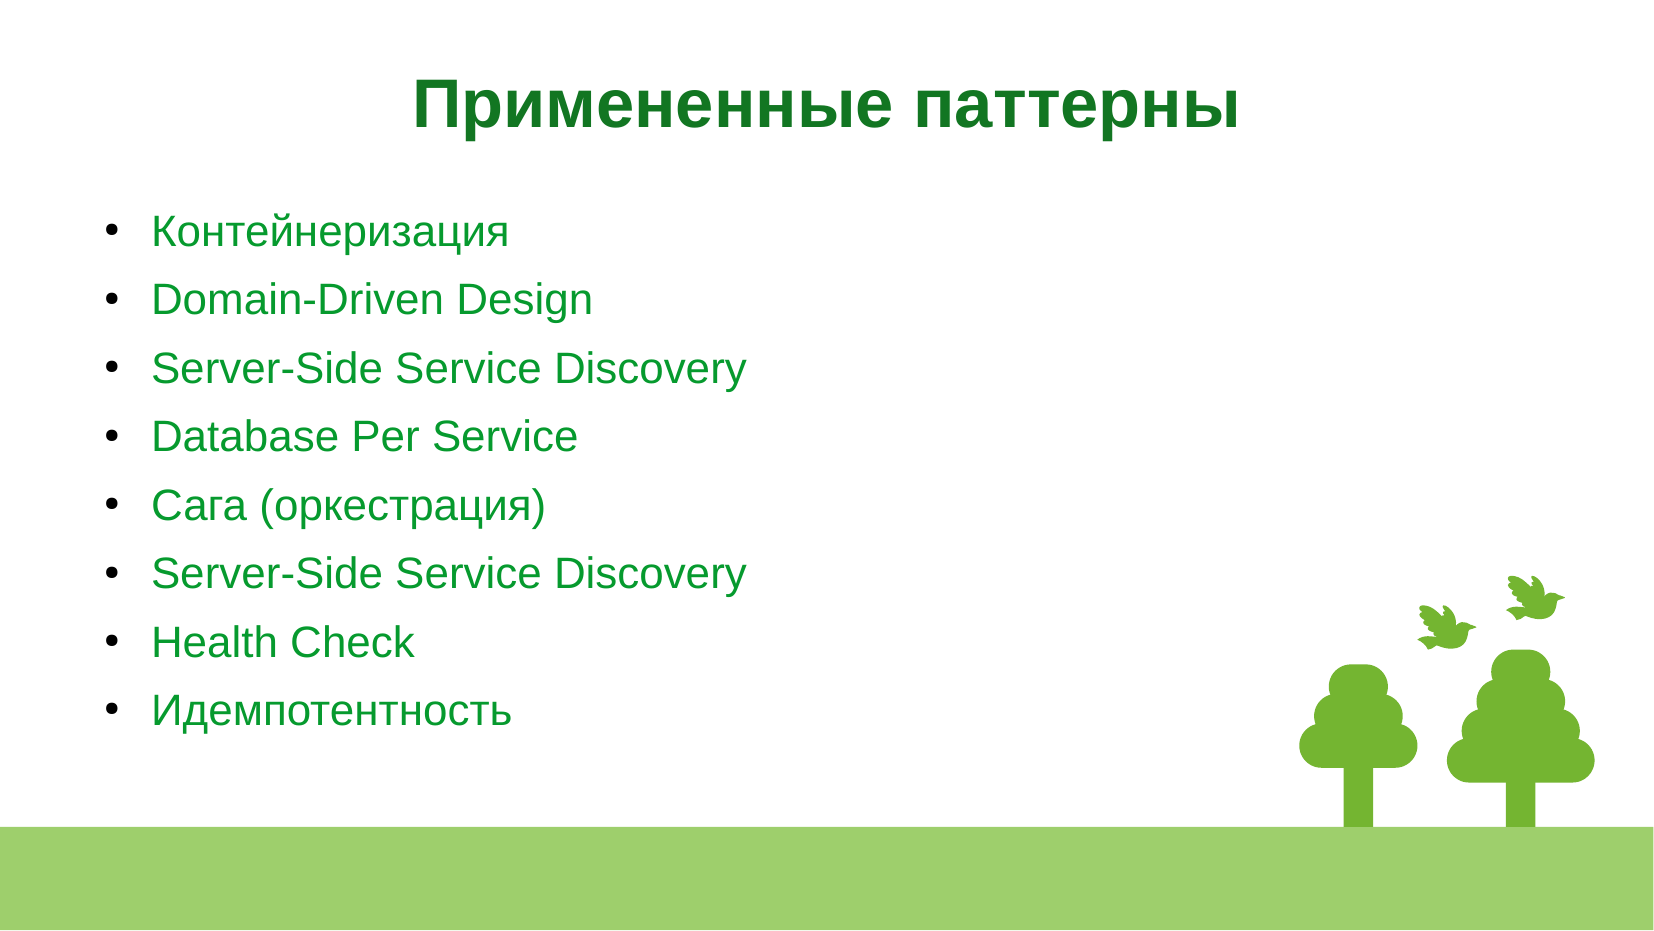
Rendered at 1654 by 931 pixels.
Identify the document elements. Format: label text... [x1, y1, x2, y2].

title Примененные паттерны [88, 29, 1565, 178]
list Контейнеризация Domain-Driven Design Server-Side Service Discovery Database Per Service Сага (оркестрация) Server-Side Service Discovery Health Check Идемпотентность [88, 206, 1565, 739]
